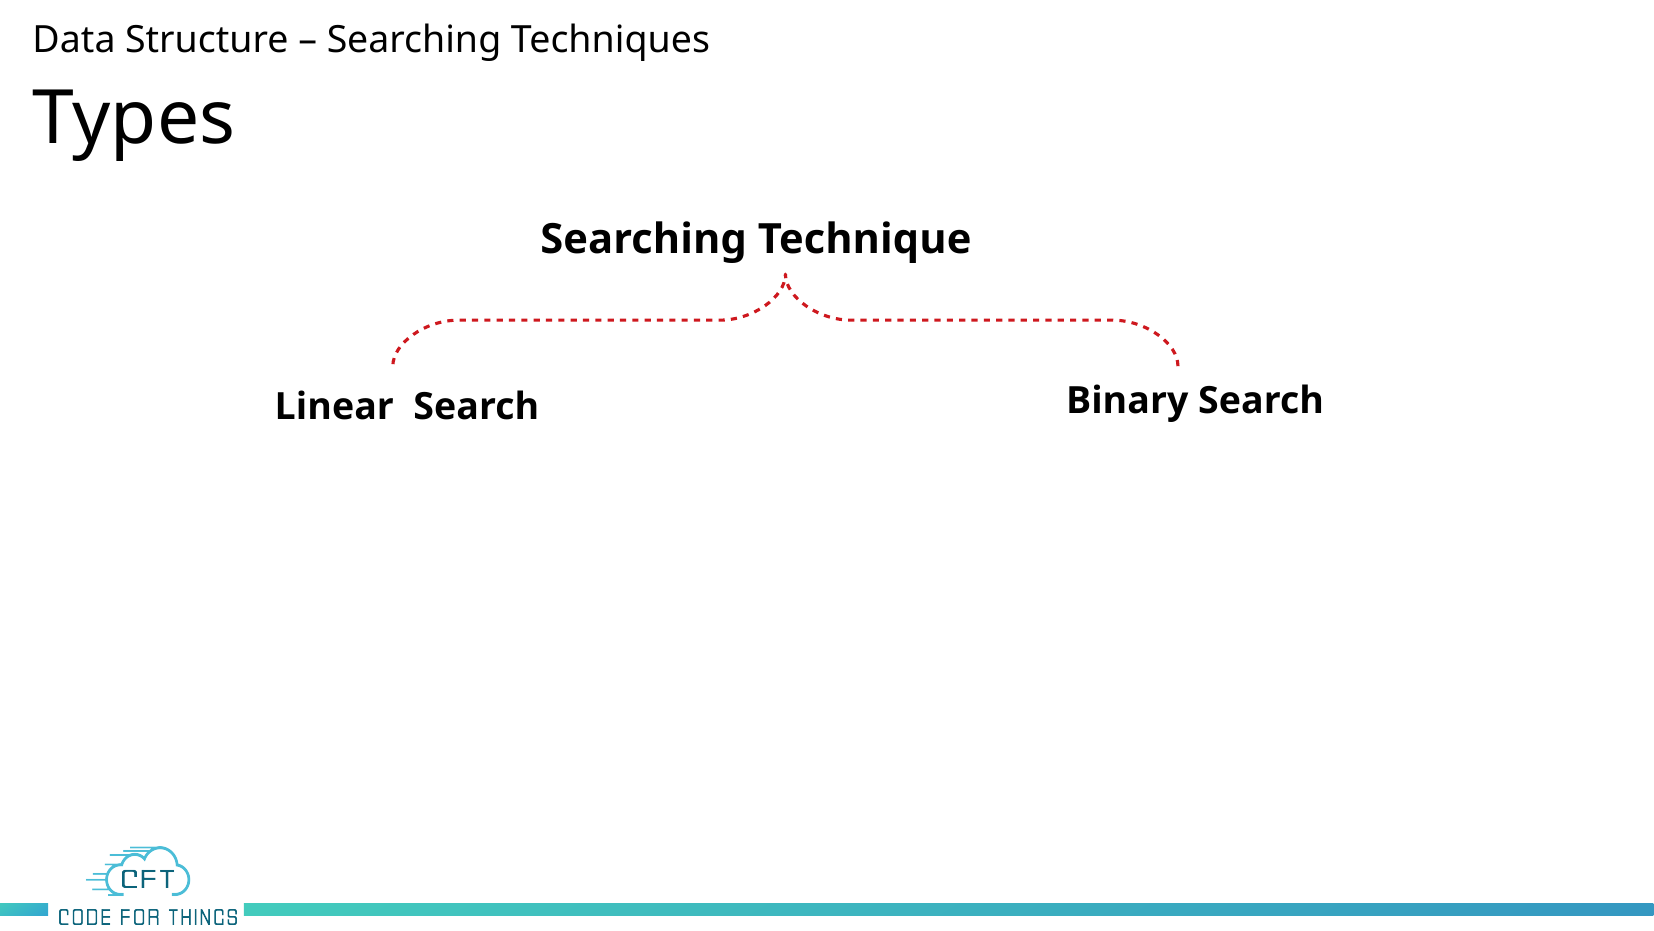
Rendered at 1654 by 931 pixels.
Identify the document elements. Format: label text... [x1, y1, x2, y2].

title Data Structure – Searching Techniques Types [32, 12, 1184, 166]
text_box Linear Search [259, 372, 594, 438]
text_box Binary Search [1051, 366, 1376, 432]
picture [59, 846, 237, 925]
text_box Searching Technique [525, 201, 1043, 265]
